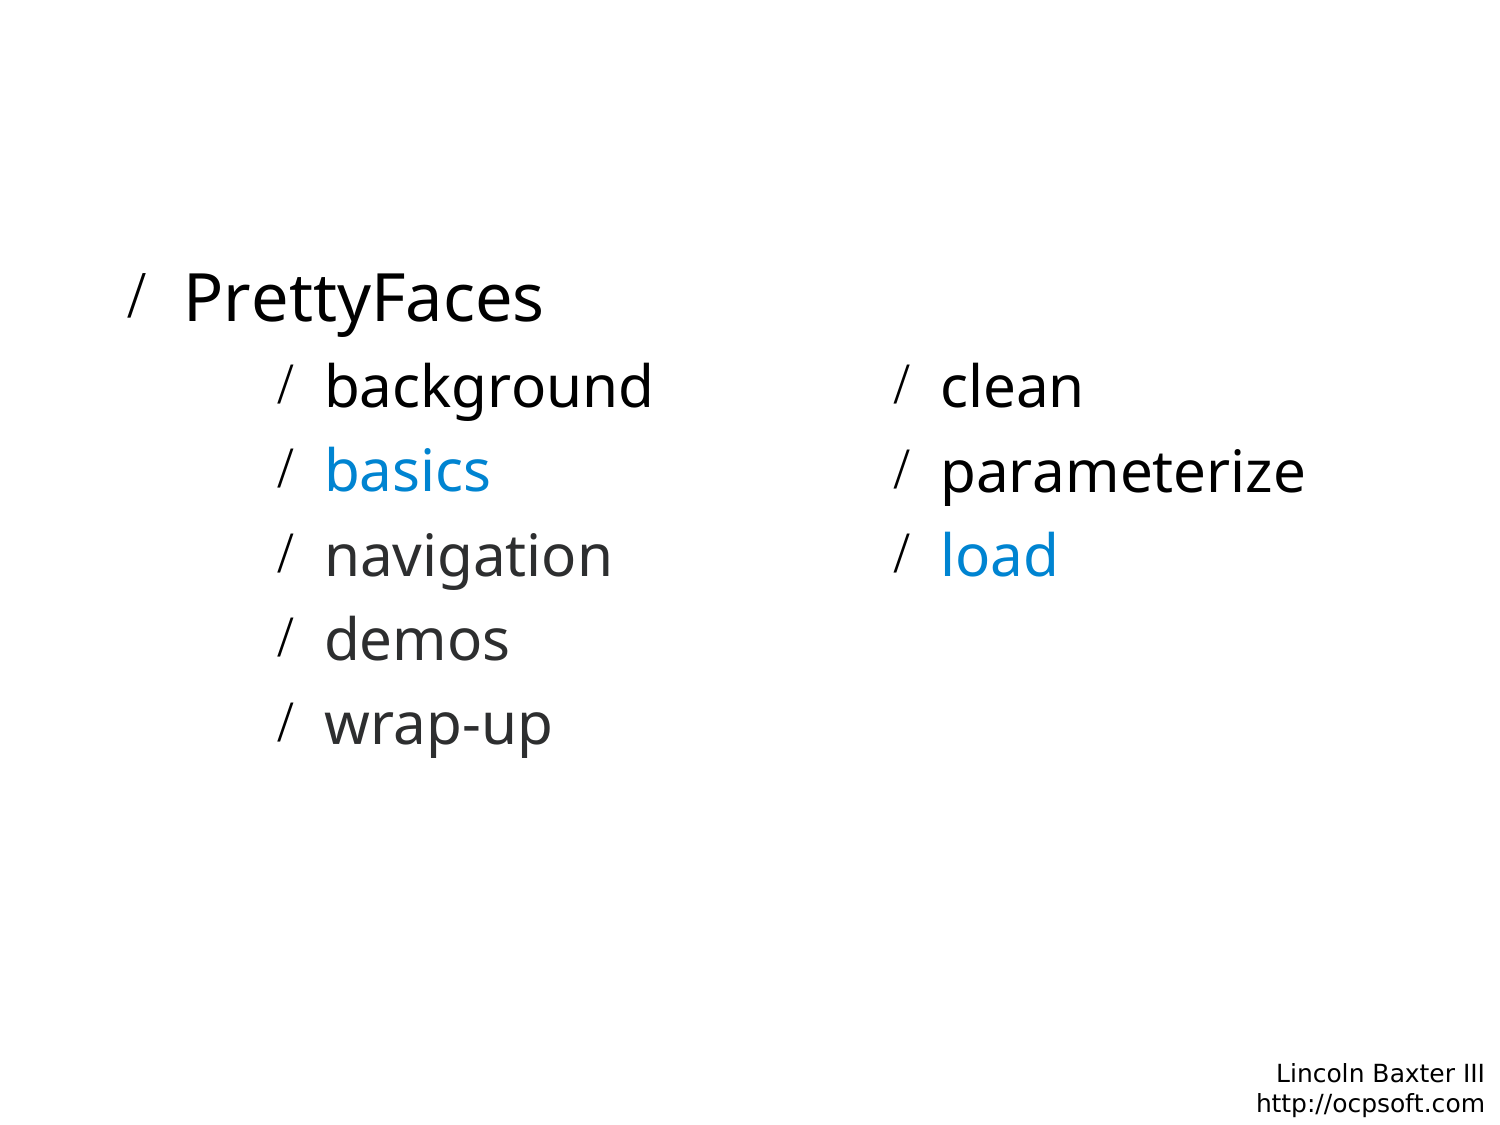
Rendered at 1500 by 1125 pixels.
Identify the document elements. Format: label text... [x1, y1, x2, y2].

list clean parameterize load [728, 247, 1388, 698]
list PrettyFaces background basics navigation demos wrap-up [112, 149, 772, 893]
